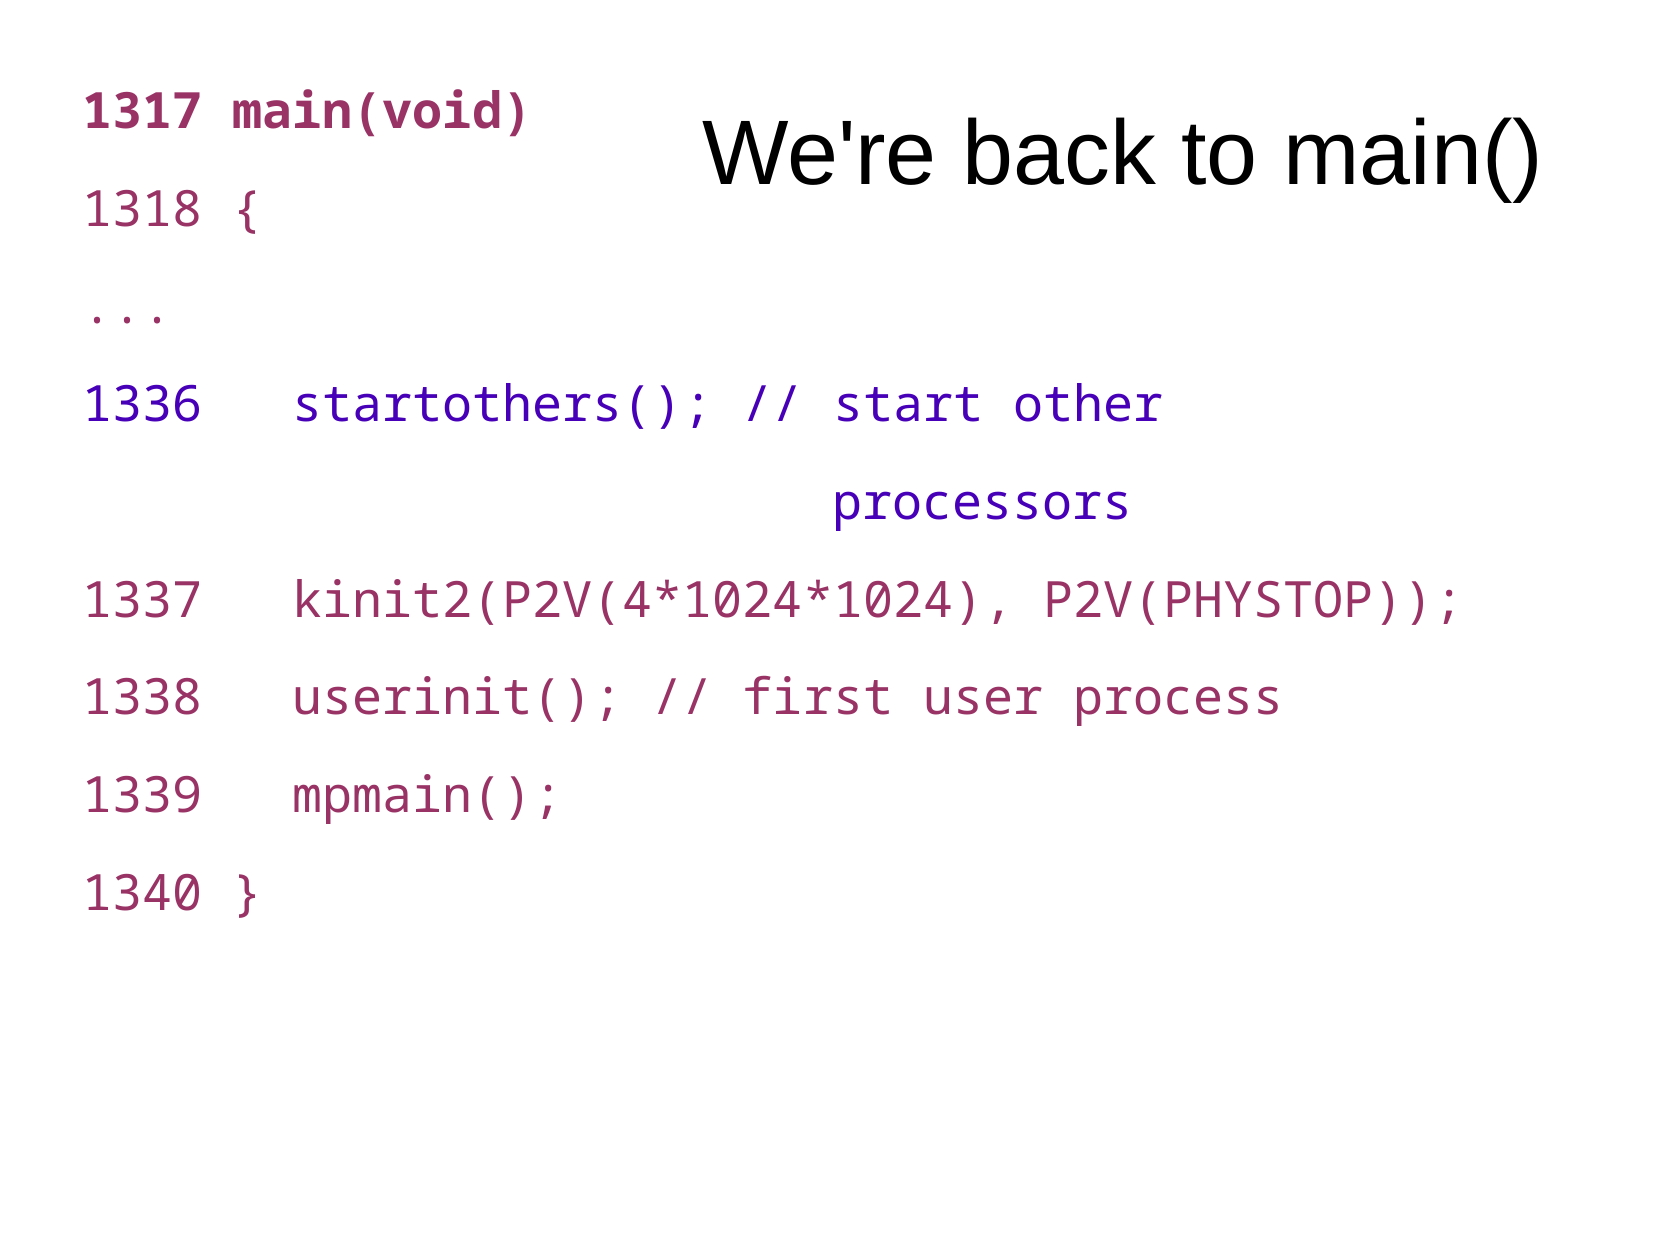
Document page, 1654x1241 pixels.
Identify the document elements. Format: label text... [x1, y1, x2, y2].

list 1317 main(void) 1318 { ... 1336 startothers(); // start other processors 1337 kinit2(P2V(4*1024*1024), P2V(PHYSTOP)); 1338 userinit(); // first user process 1339 mpmain(); 1340 } [82, 75, 1571, 1163]
title We're back to main() [675, 49, 1571, 257]
